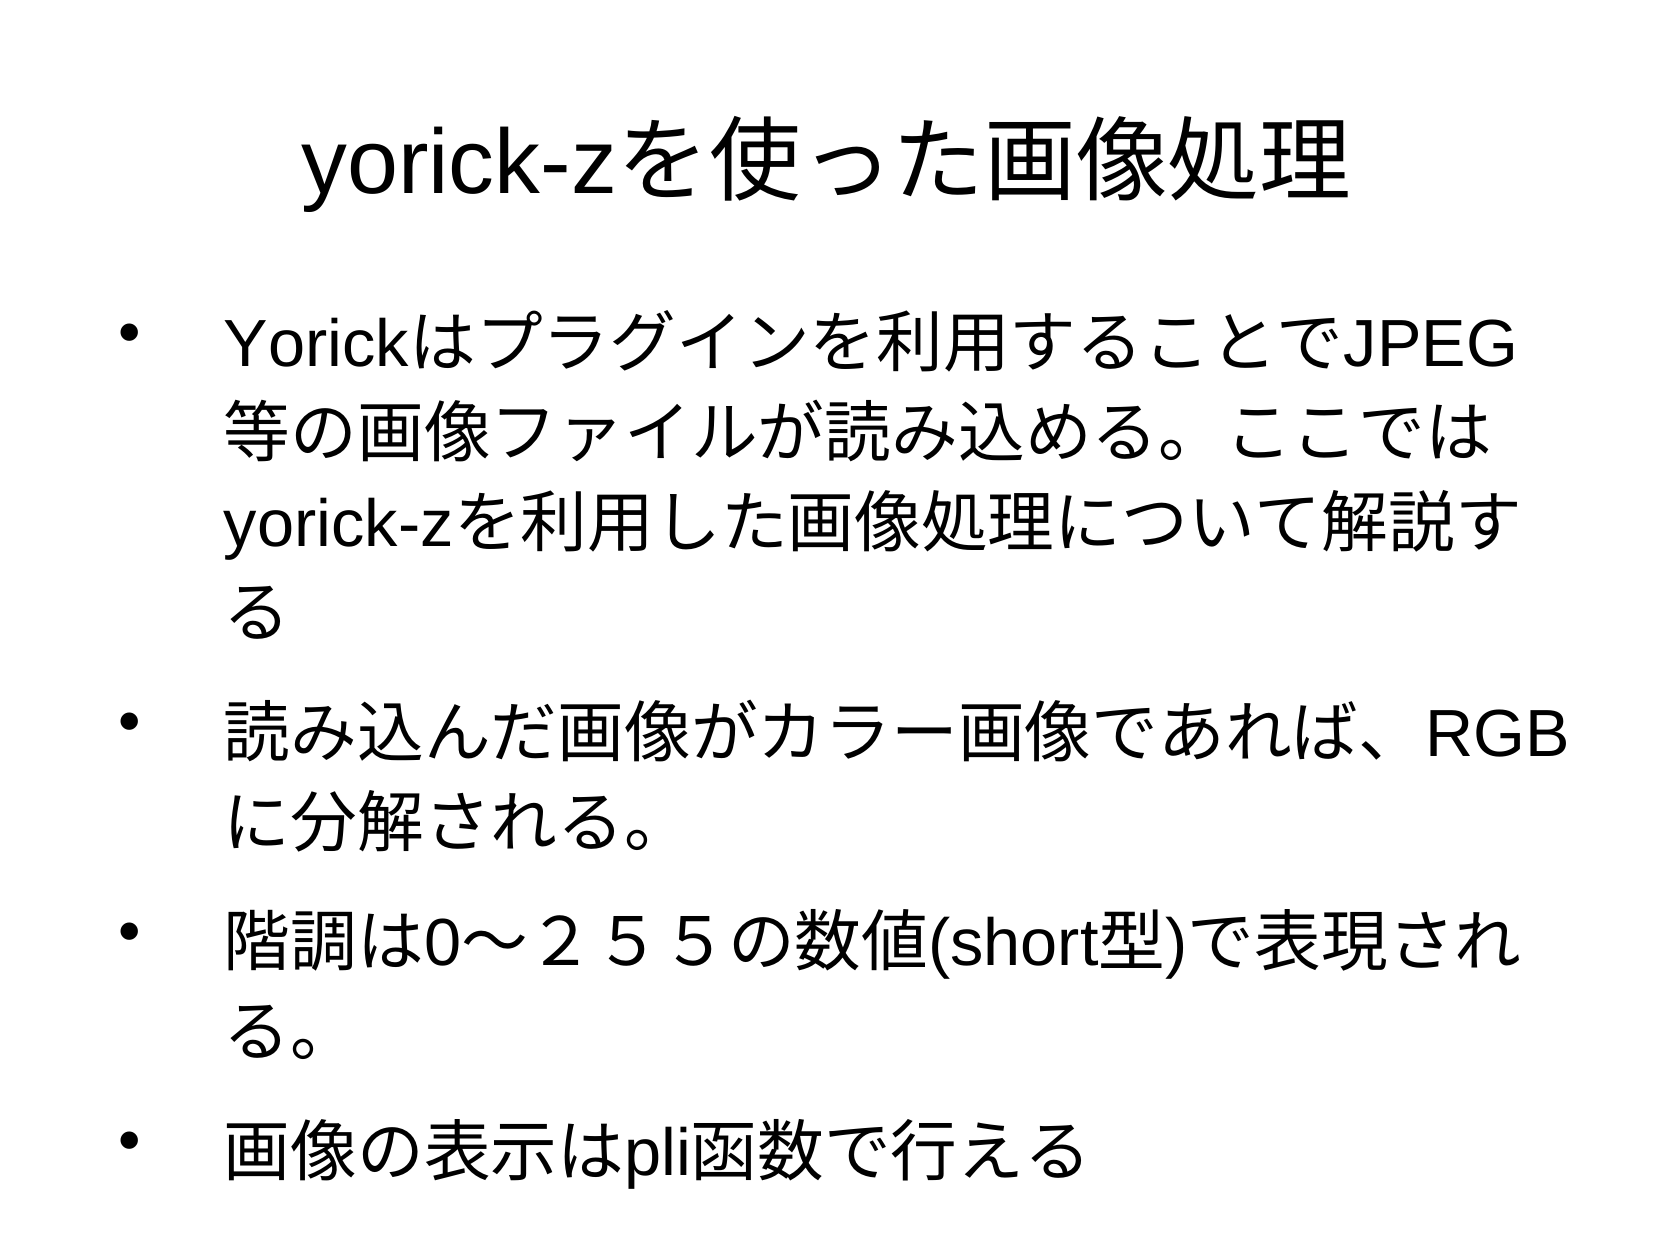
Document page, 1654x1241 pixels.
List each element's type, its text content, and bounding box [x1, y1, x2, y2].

list Yorickはプラグインを利用することでJPEG等の画像ファイルが読み込める。ここではyorick-zを利用した画像処理について解説する 読み込んだ画像がカラー画像であれば、RGBに分解される。 階調は0〜２５５の数値(short型)で表現される。 画像の表示はpli函数で行える [82, 290, 1571, 1109]
title yorick-zを使った画像処理 [82, 56, 1571, 249]
